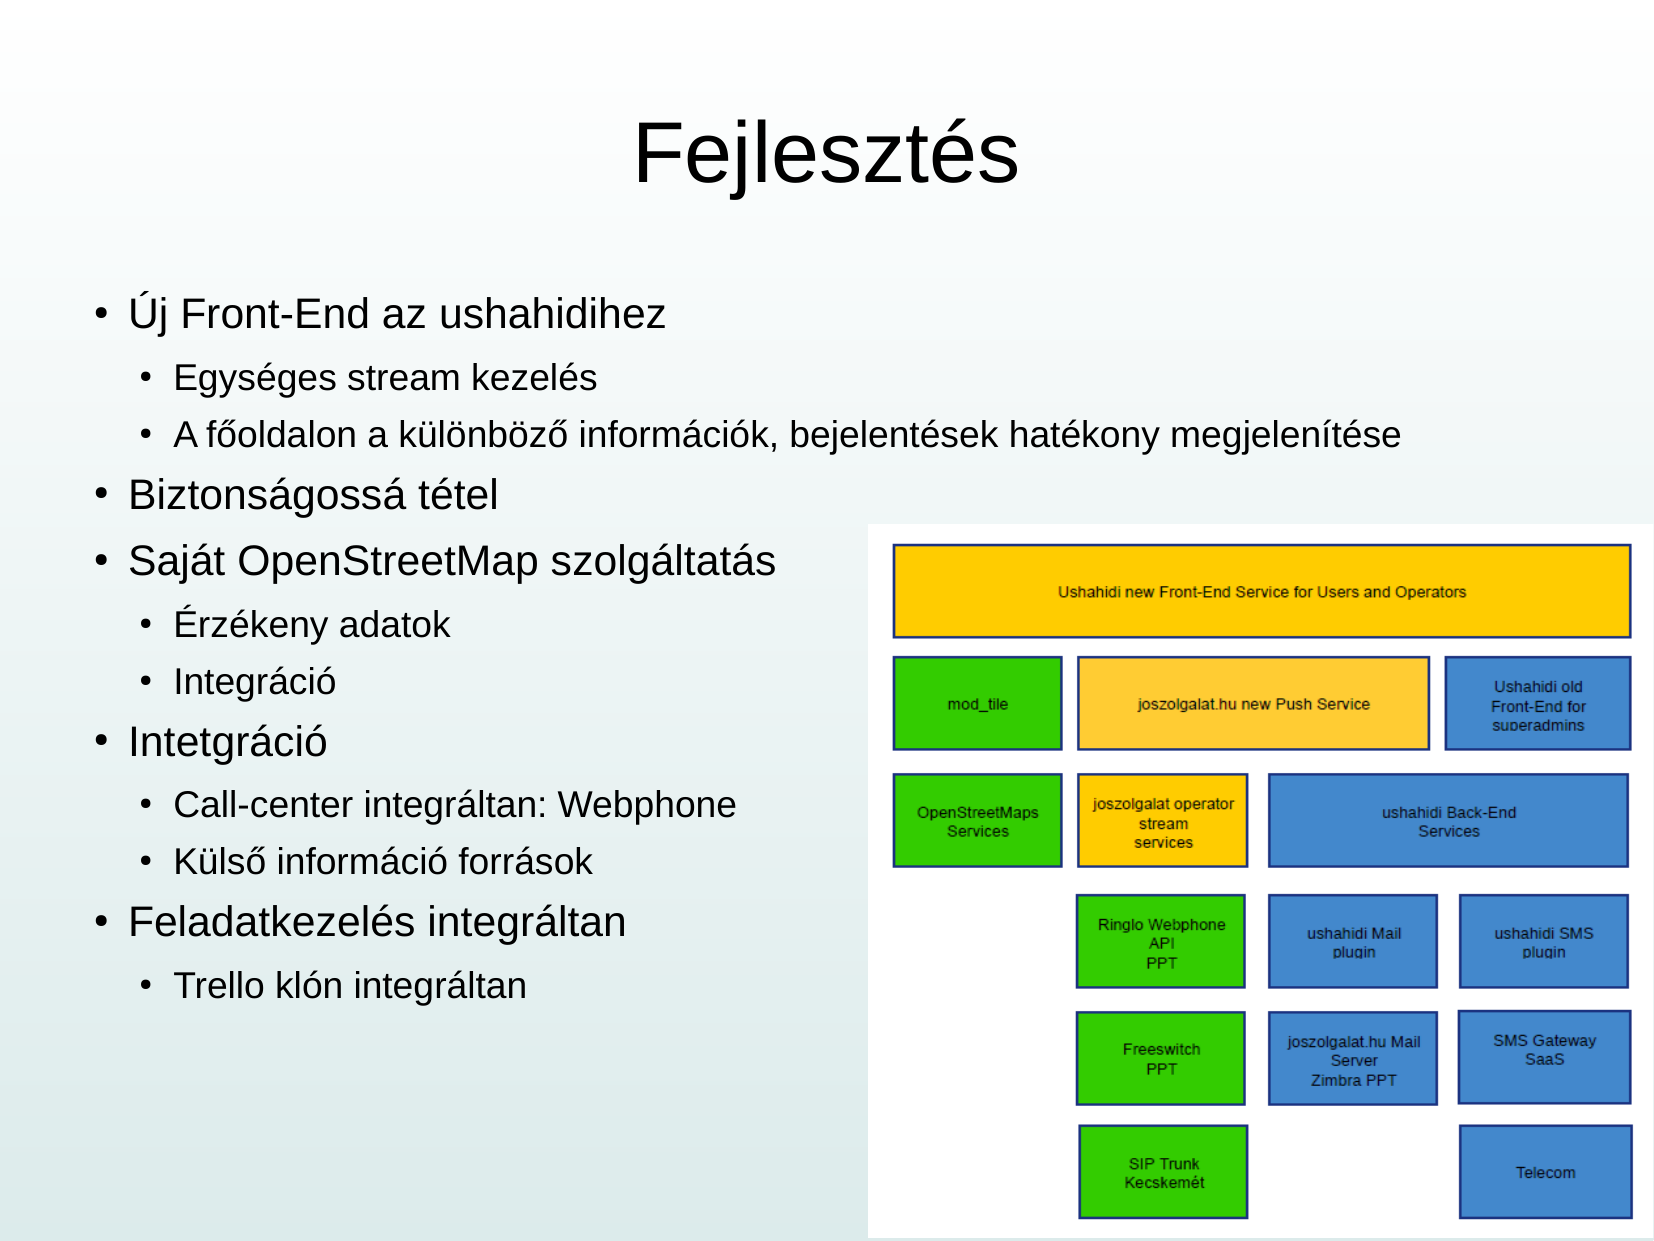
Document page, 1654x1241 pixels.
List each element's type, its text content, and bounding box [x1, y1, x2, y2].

picture [868, 524, 1654, 1238]
title Fejlesztés [82, 49, 1571, 257]
list Új Front-End az ushahidihez Egységes stream kezelés A főoldalon a különböző információk, bejelentések hatékony megjelenítése Biztonságossá tétel Saját OpenStreetMap szolgáltatás Érzékeny adatok Integráció Intetgráció Call-center integráltan: Webphone Külső információ források Feladatkezelés integráltan Trello klón integráltan [82, 290, 1538, 1010]
